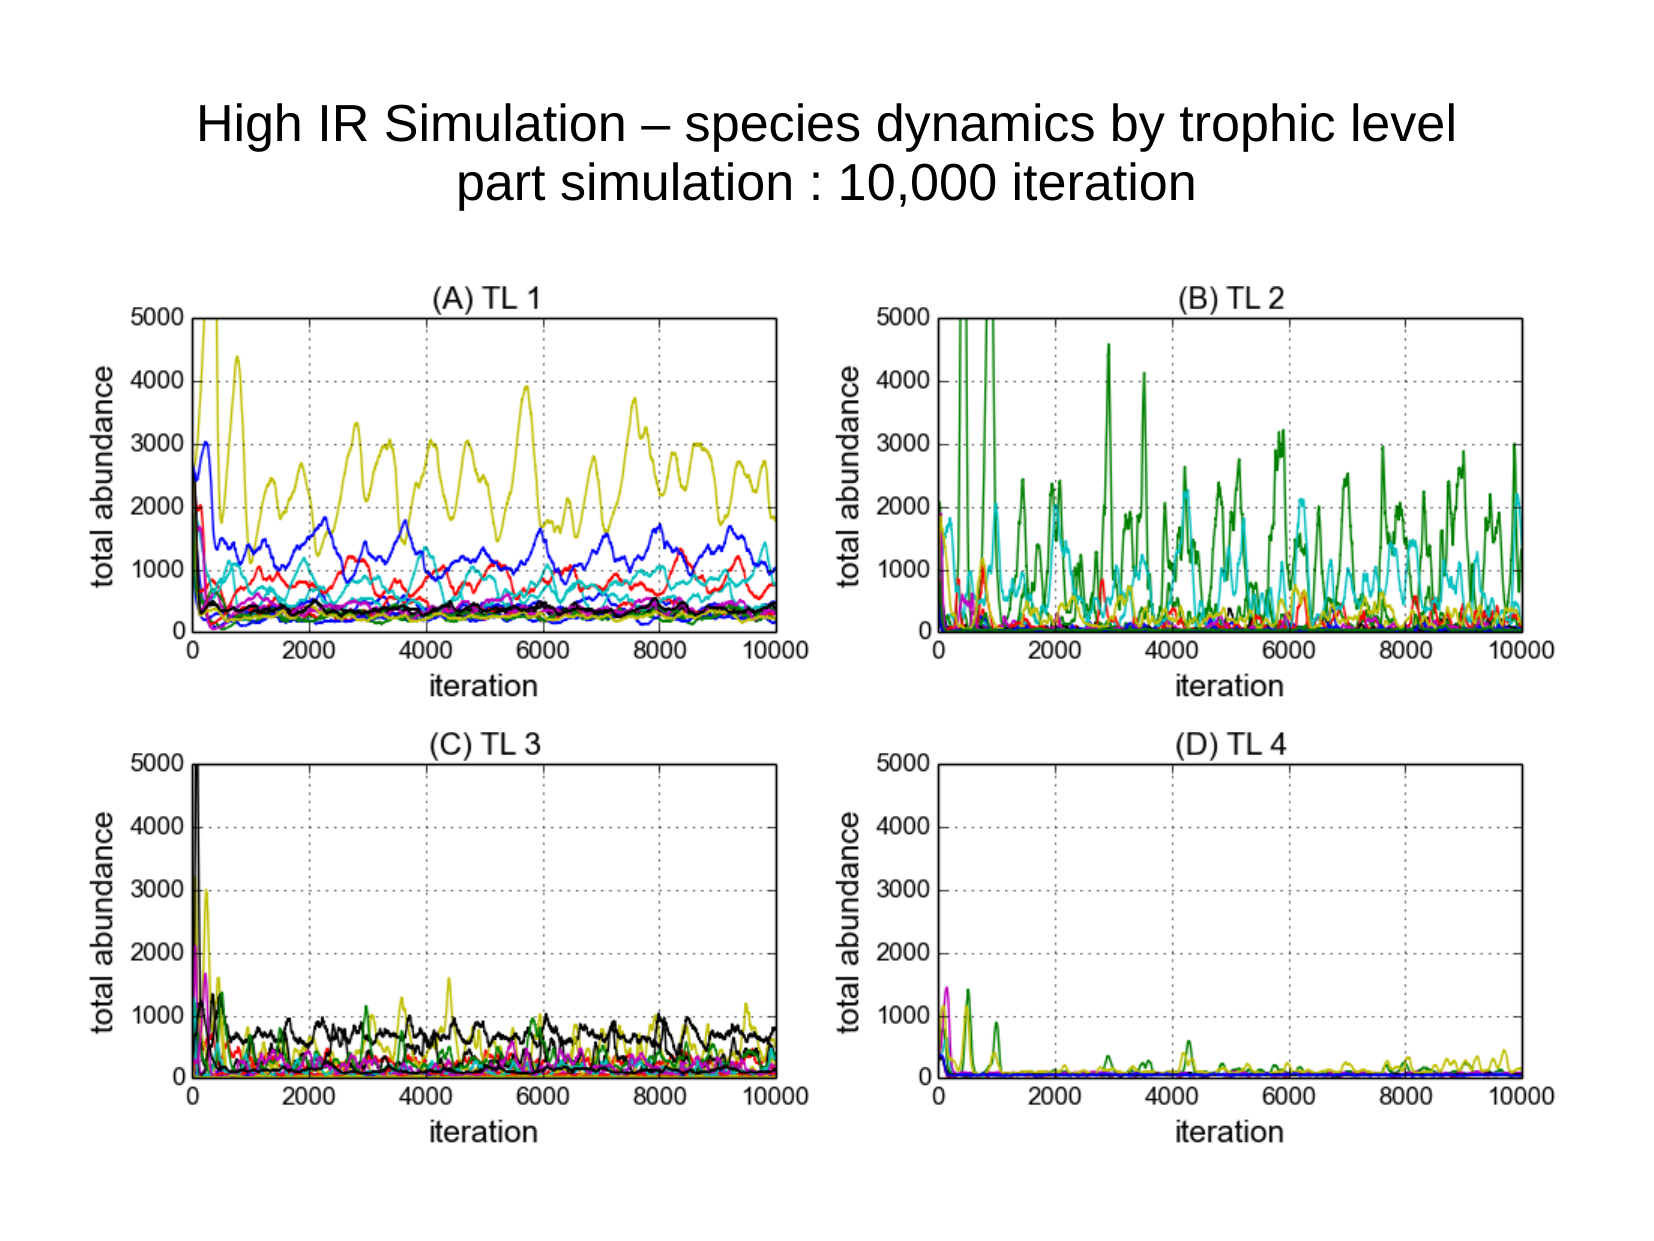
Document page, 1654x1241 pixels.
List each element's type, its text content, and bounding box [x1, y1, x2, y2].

picture [63, 258, 1582, 1177]
title High IR Simulation – species dynamics by trophic level part simulation : 10,000 iteration [82, 49, 1571, 257]
